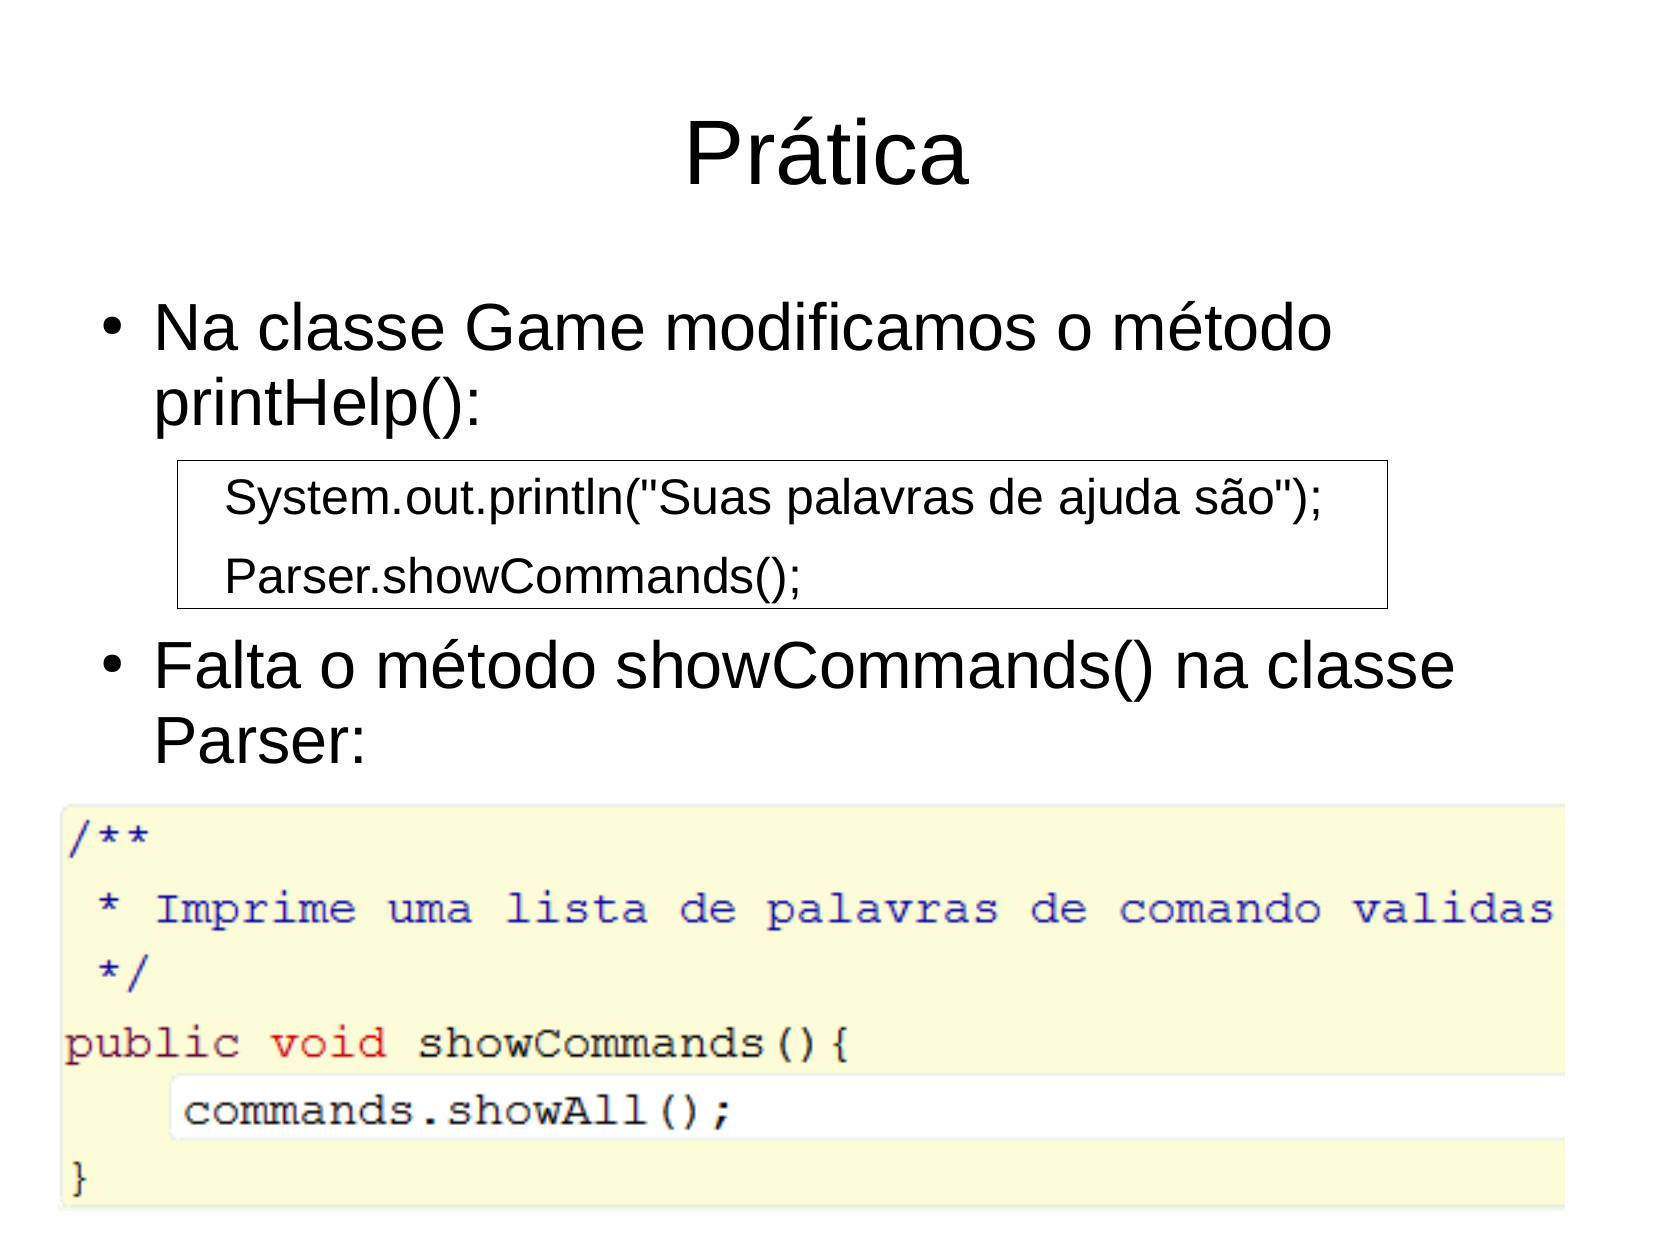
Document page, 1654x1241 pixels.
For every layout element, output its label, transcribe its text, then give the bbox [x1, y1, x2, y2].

list Na classe Game modificamos o método printHelp(): System.out.println("Suas palavras de ajuda são"); Parser.showCommands(); Falta o método showCommands() na classe Parser: [82, 290, 1571, 1109]
title Prática [82, 49, 1571, 257]
picture [58, 786, 1565, 1211]
